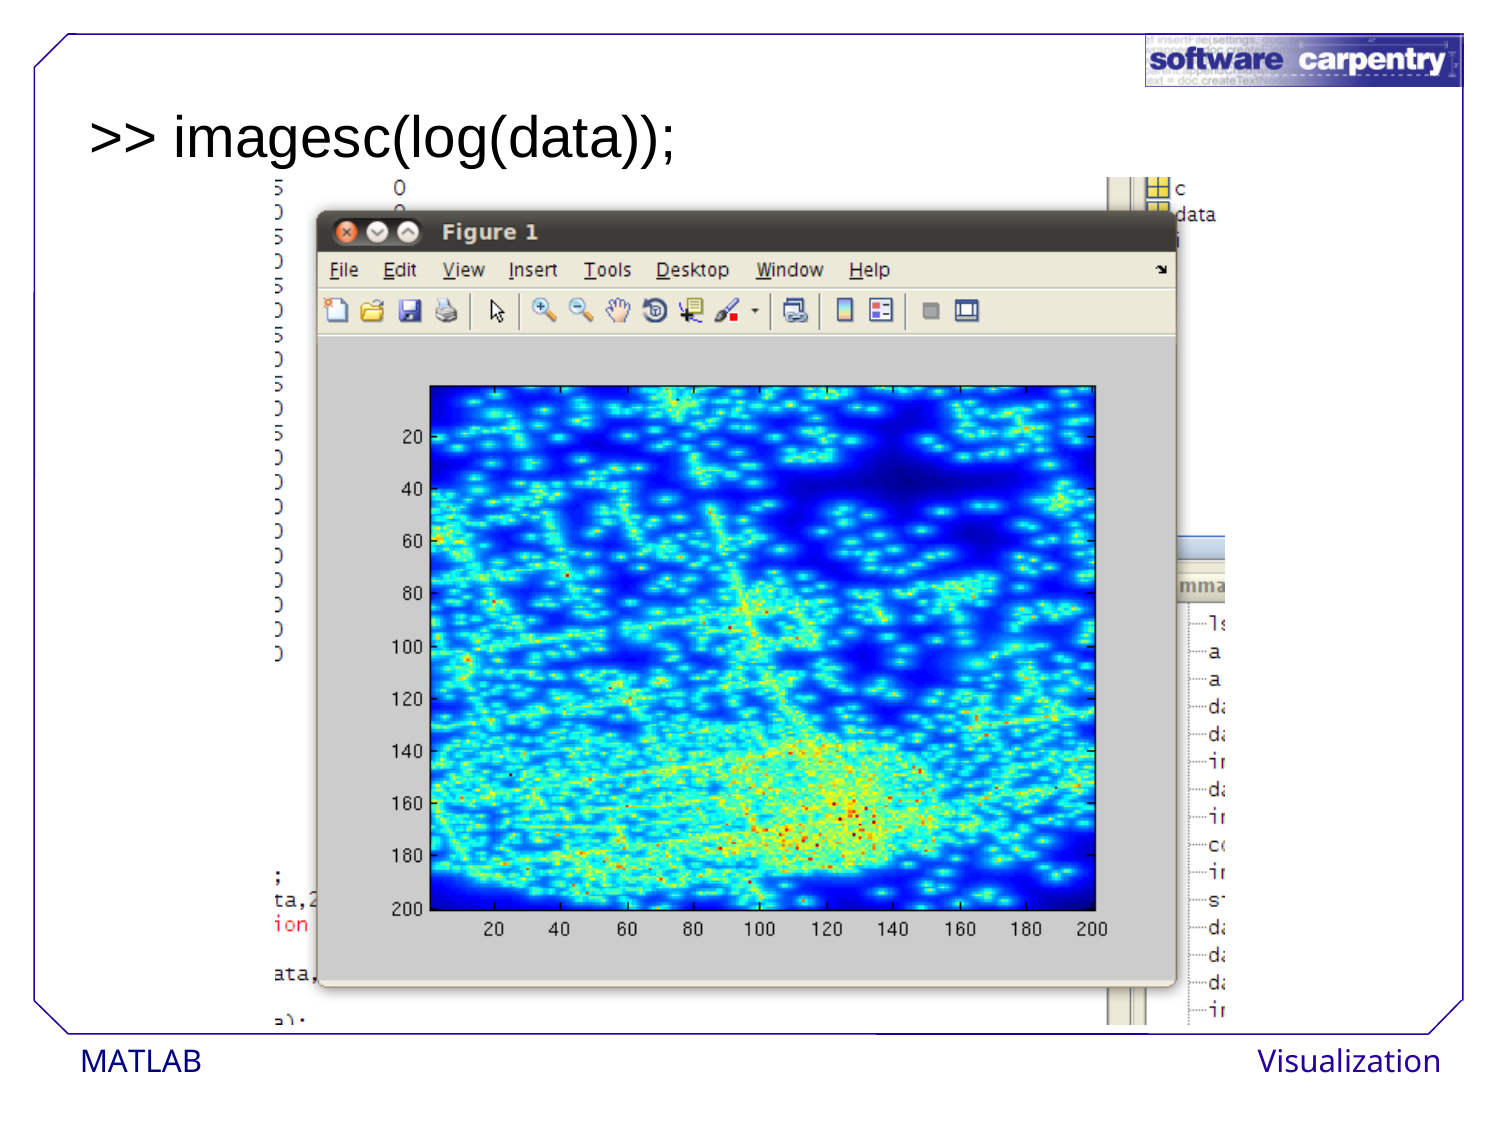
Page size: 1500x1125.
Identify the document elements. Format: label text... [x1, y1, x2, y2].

list >> imagesc(log(data)); [75, 99, 1363, 1013]
picture [275, 177, 1225, 1026]
picture [1145, 33, 1464, 87]
